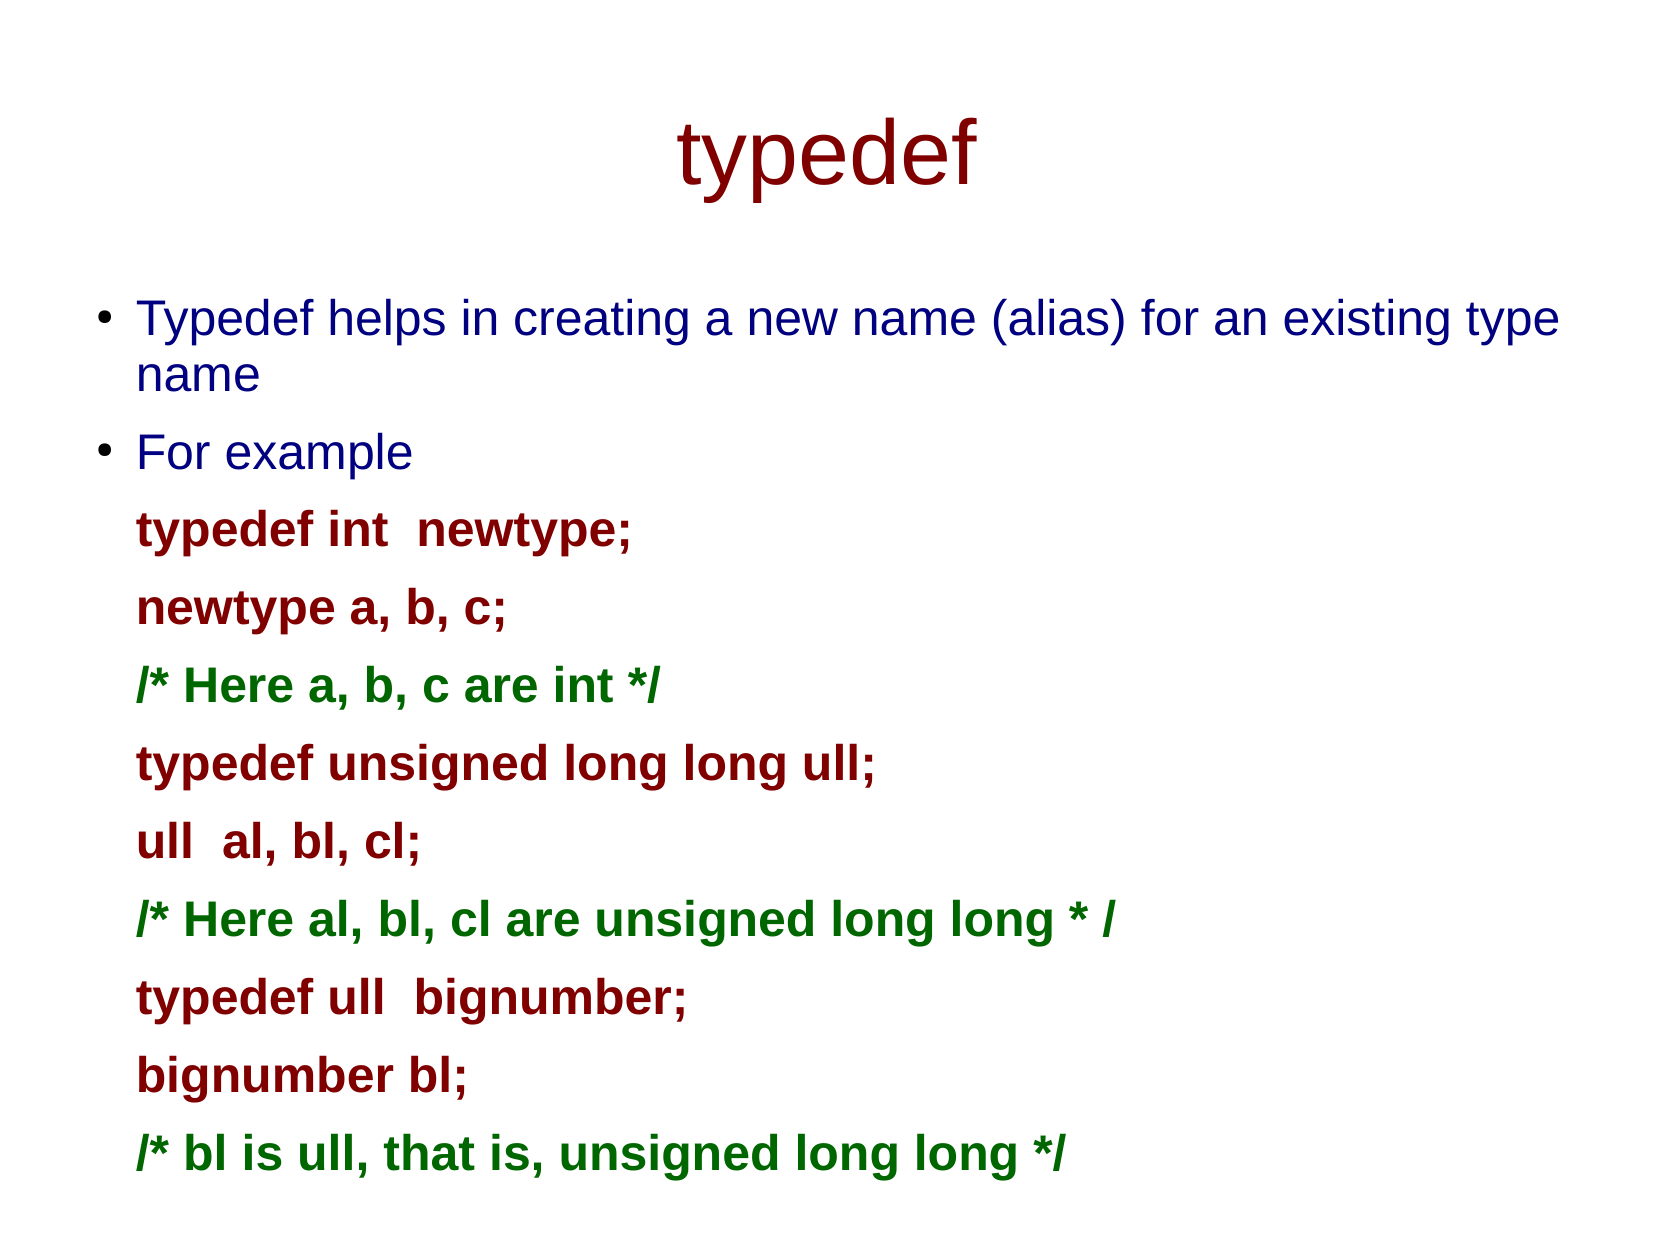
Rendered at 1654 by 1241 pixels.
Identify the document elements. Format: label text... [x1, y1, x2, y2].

list Typedef helps in creating a new name (alias) for an existing type name For example typedef int newtype; newtype a, b, c; /* Here a, b, c are int */ typedef unsigned long long ull; ull al, bl, cl; /* Here al, bl, cl are unsigned long long * / typedef ull bignumber; bignumber bl; /* bl is ull, that is, unsigned long long */ [82, 290, 1595, 1193]
title typedef [82, 49, 1571, 257]
